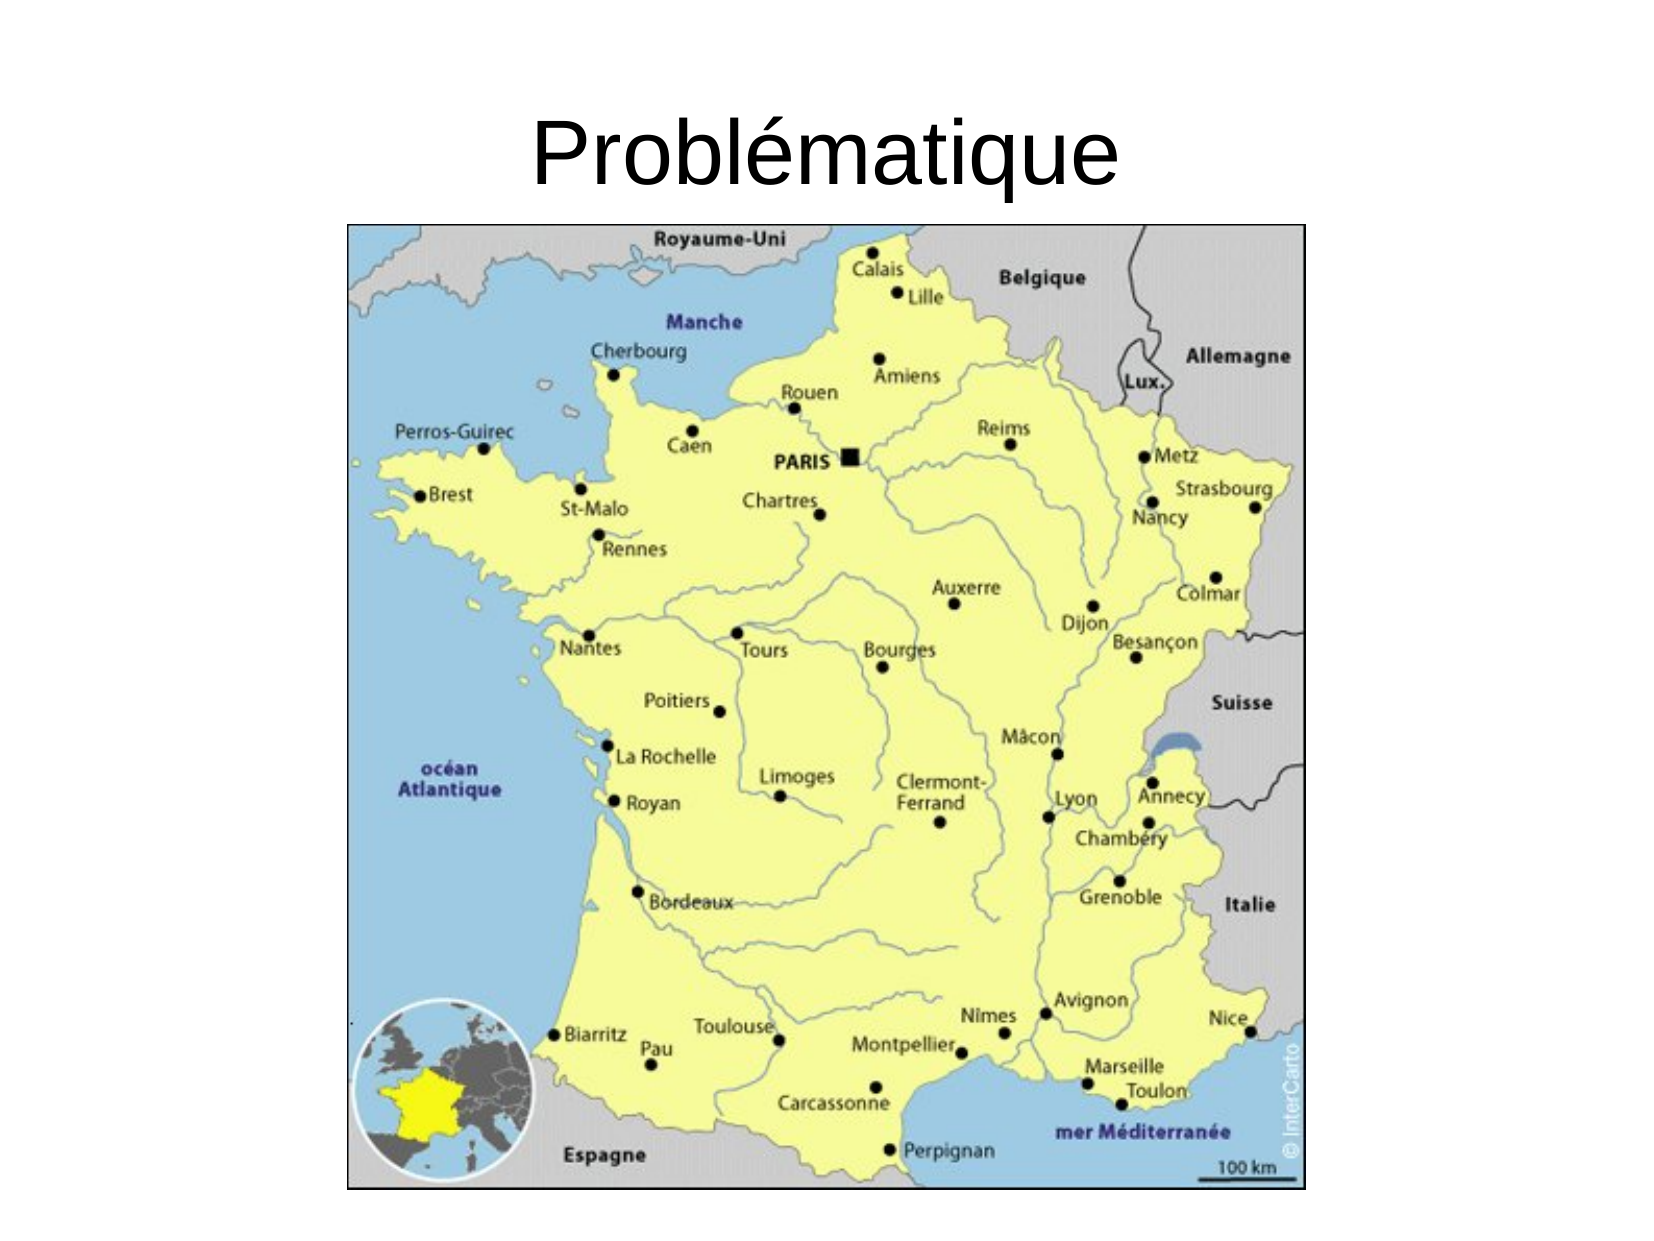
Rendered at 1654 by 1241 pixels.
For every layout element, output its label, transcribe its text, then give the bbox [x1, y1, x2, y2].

title Problématique [82, 49, 1571, 257]
picture [347, 224, 1306, 1190]
